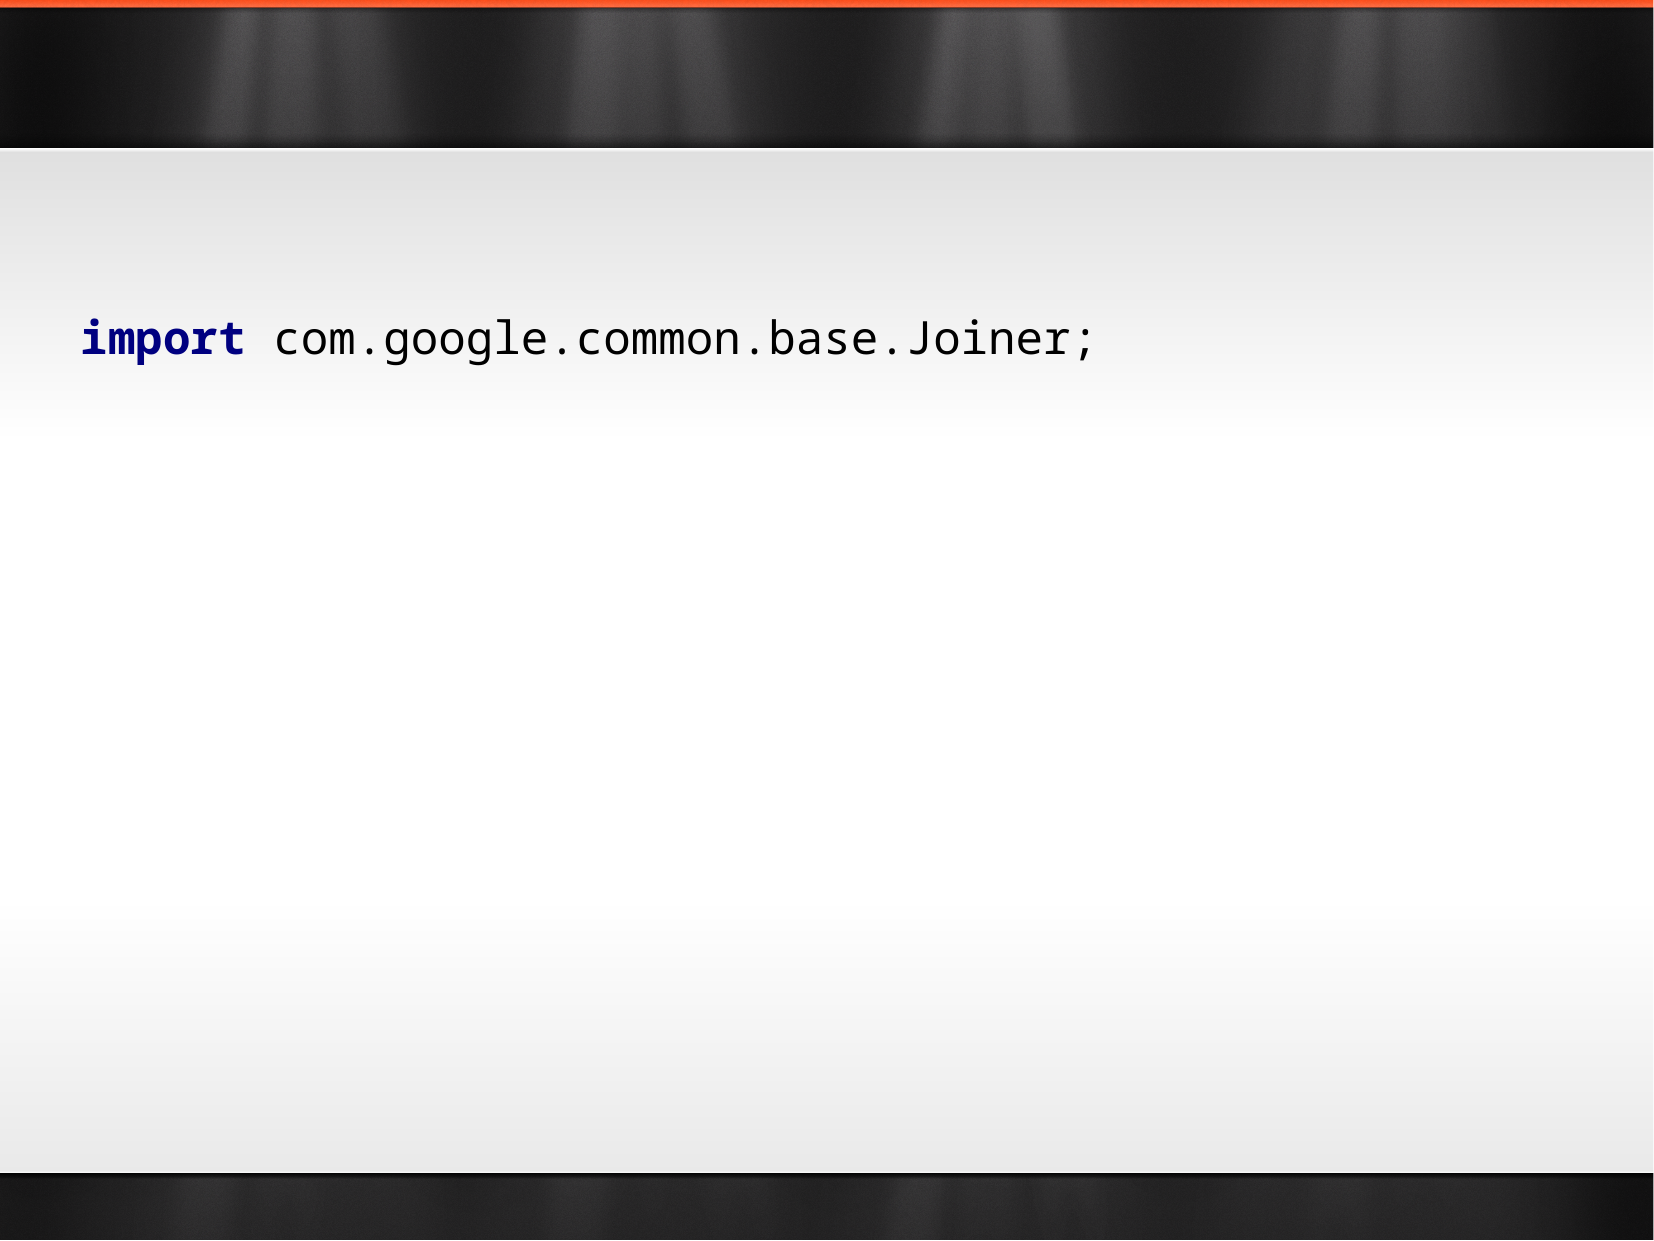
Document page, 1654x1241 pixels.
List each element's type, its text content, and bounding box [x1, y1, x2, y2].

subtitle import com.google.common.base.Joiner; [80, 305, 1654, 1125]
picture [0, 0, 1654, 1240]
